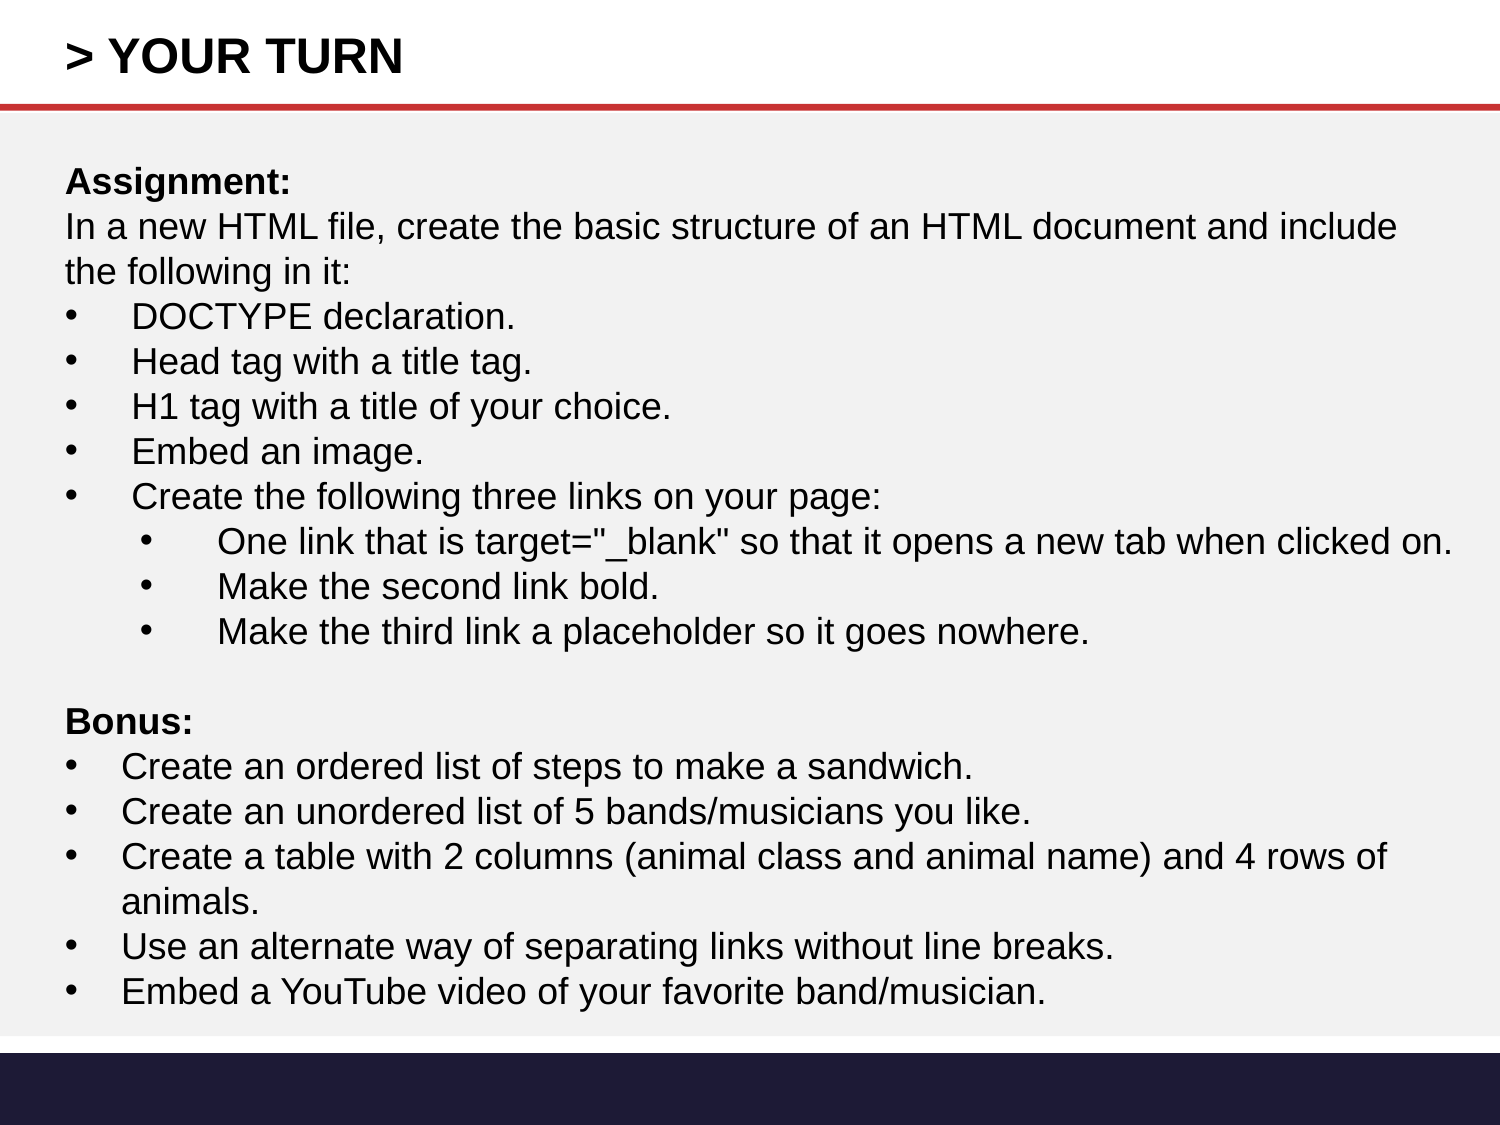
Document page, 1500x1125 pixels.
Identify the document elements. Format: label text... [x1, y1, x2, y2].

title > YOUR TURN [50, 0, 948, 108]
text_box [0, 113, 1500, 1037]
text_box Assignment: In a new HTML file, create the basic structure of an HTML document and include the following in it: DOCTYPE declaration. Head tag with a title tag. H1 tag with a title of your choice. Embed an image. Create the following three links on your page: One link that is target="_blank" so that it opens a new tab when clicked on. Make the second link bold. Make the third link a placeholder so it goes nowhere. Bonus: Create an ordered list of steps to make a sandwich. Create an unordered list of 5 bands/musicians you like. Create a table with 2 columns (animal class and animal name) and 4 rows of animals. Use an alternate way of separating links without line breaks. Embed a YouTube video of your favorite band/musician. [49, 149, 1475, 1020]
